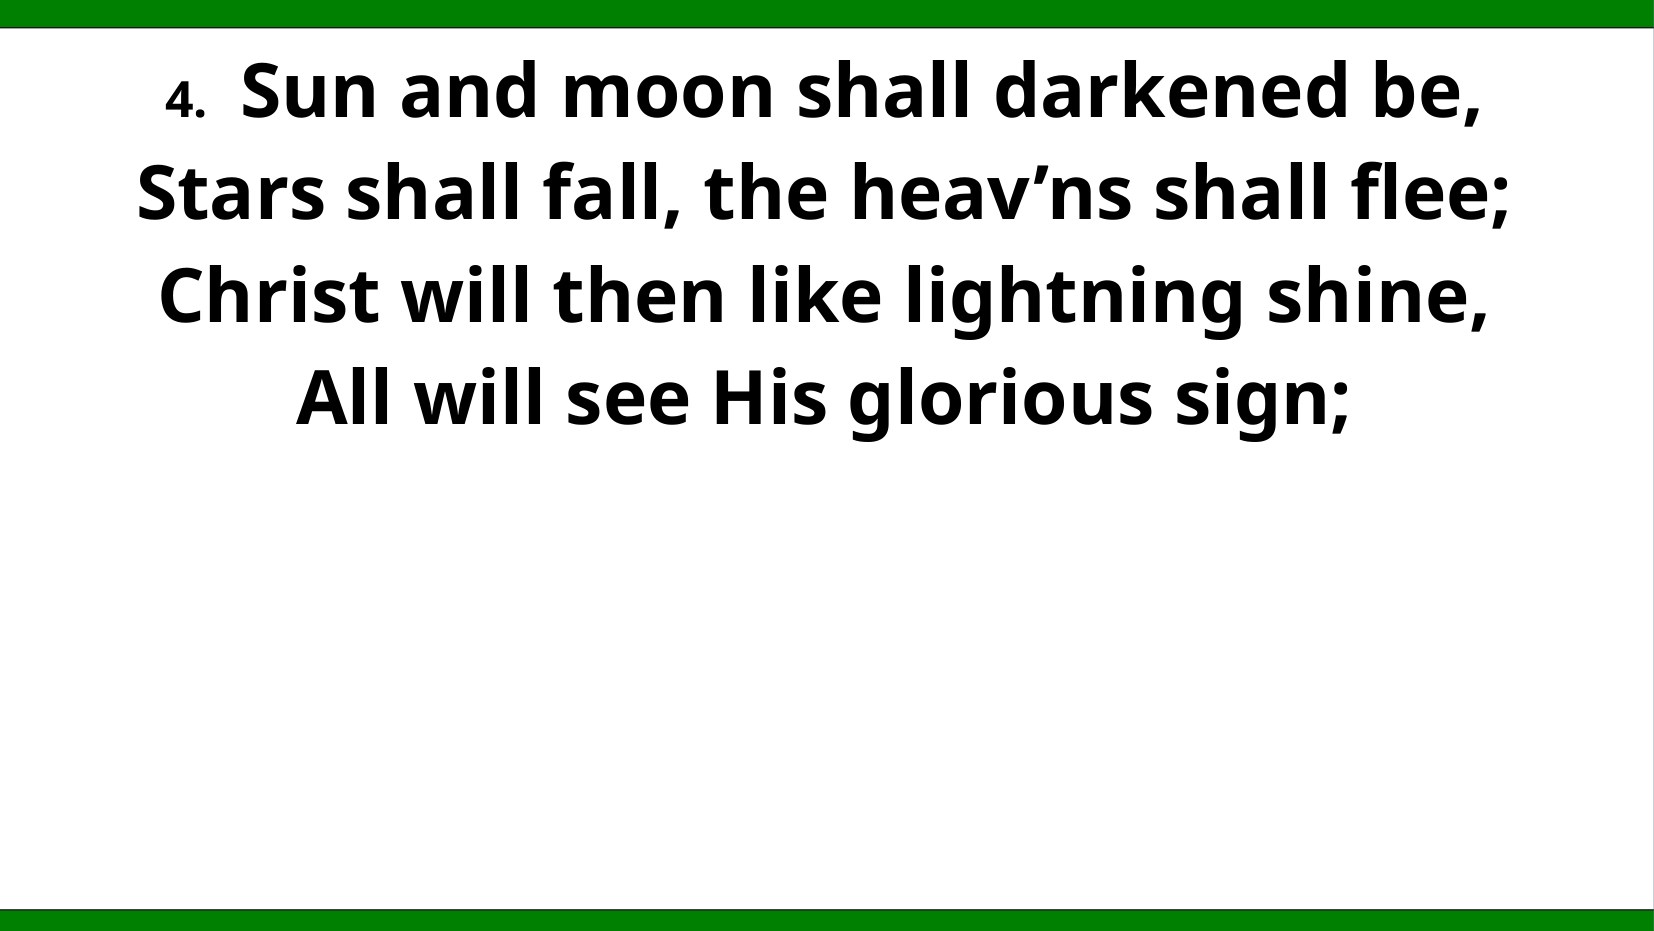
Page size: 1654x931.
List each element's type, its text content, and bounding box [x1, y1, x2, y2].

text_box 4. Sun and moon shall darkened be, Stars shall fall, the heav’ns shall flee; Christ will then like lightning shine, All will see His glorious sign; [90, 30, 1561, 451]
picture [0, 0, 1654, 931]
